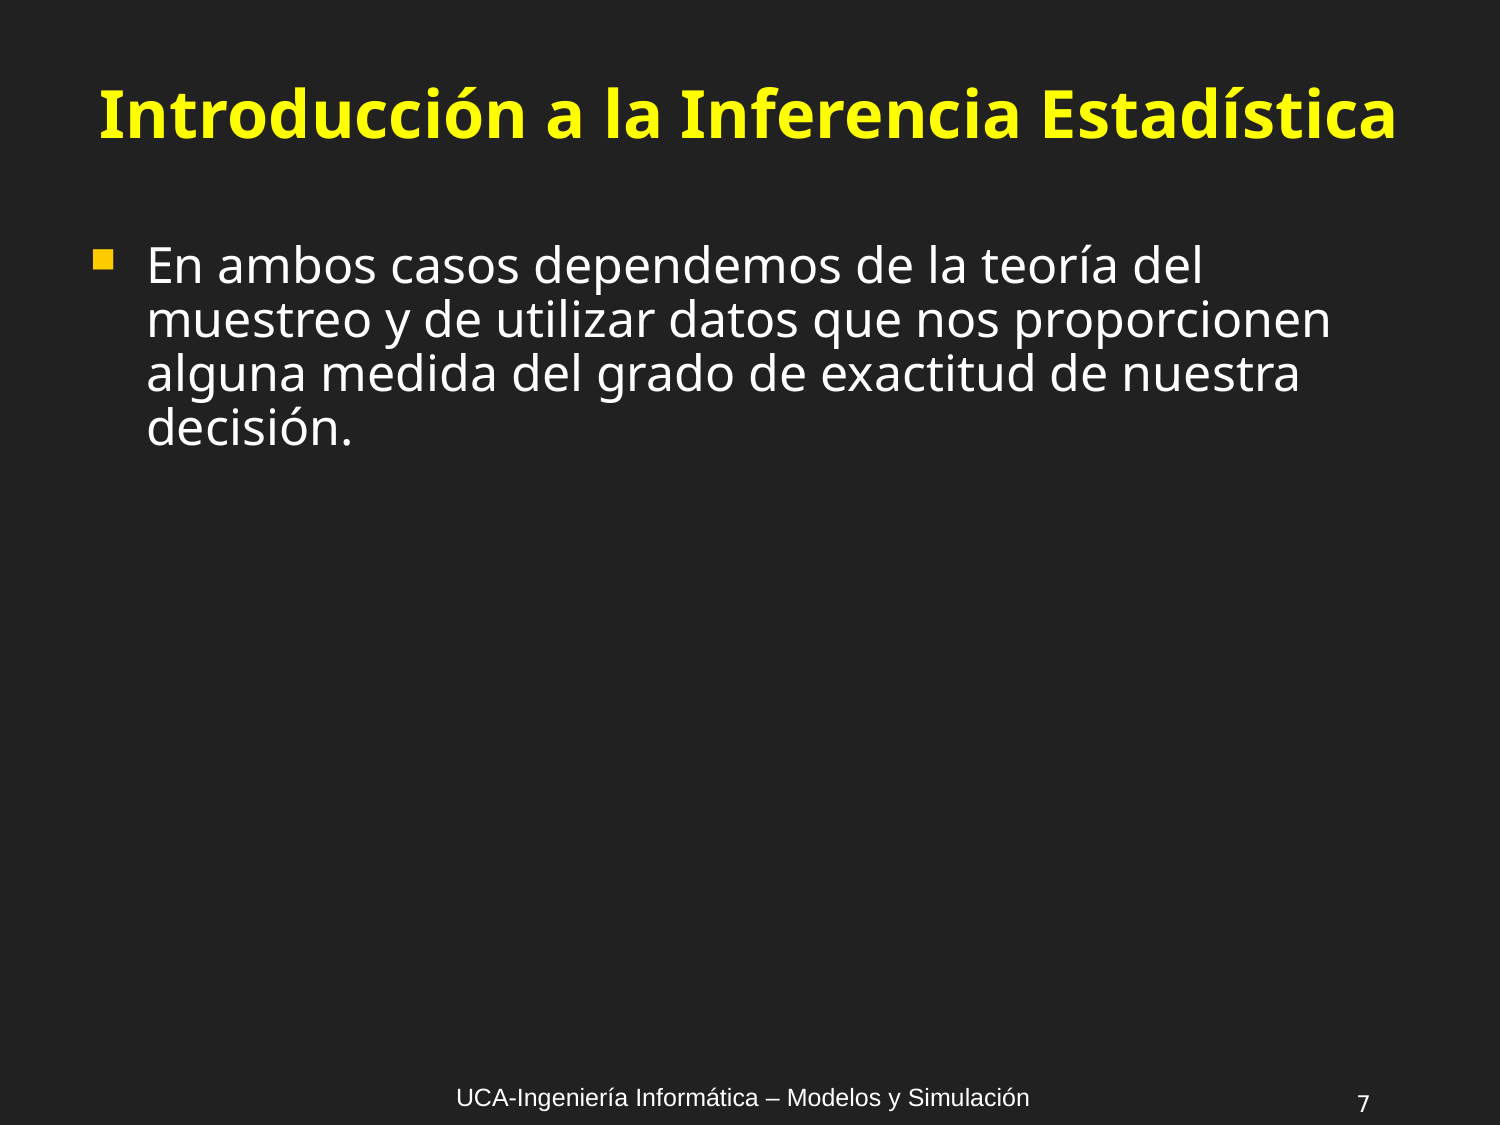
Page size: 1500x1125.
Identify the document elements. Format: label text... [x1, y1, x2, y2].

title Introducción a la Inferencia Estadística [75, 37, 1426, 188]
list En ambos casos dependemos de la teoría del muestreo y de utilizar datos que nos proporcionen alguna medida del grado de exactitud de nuestra decisión. [75, 232, 1426, 1051]
